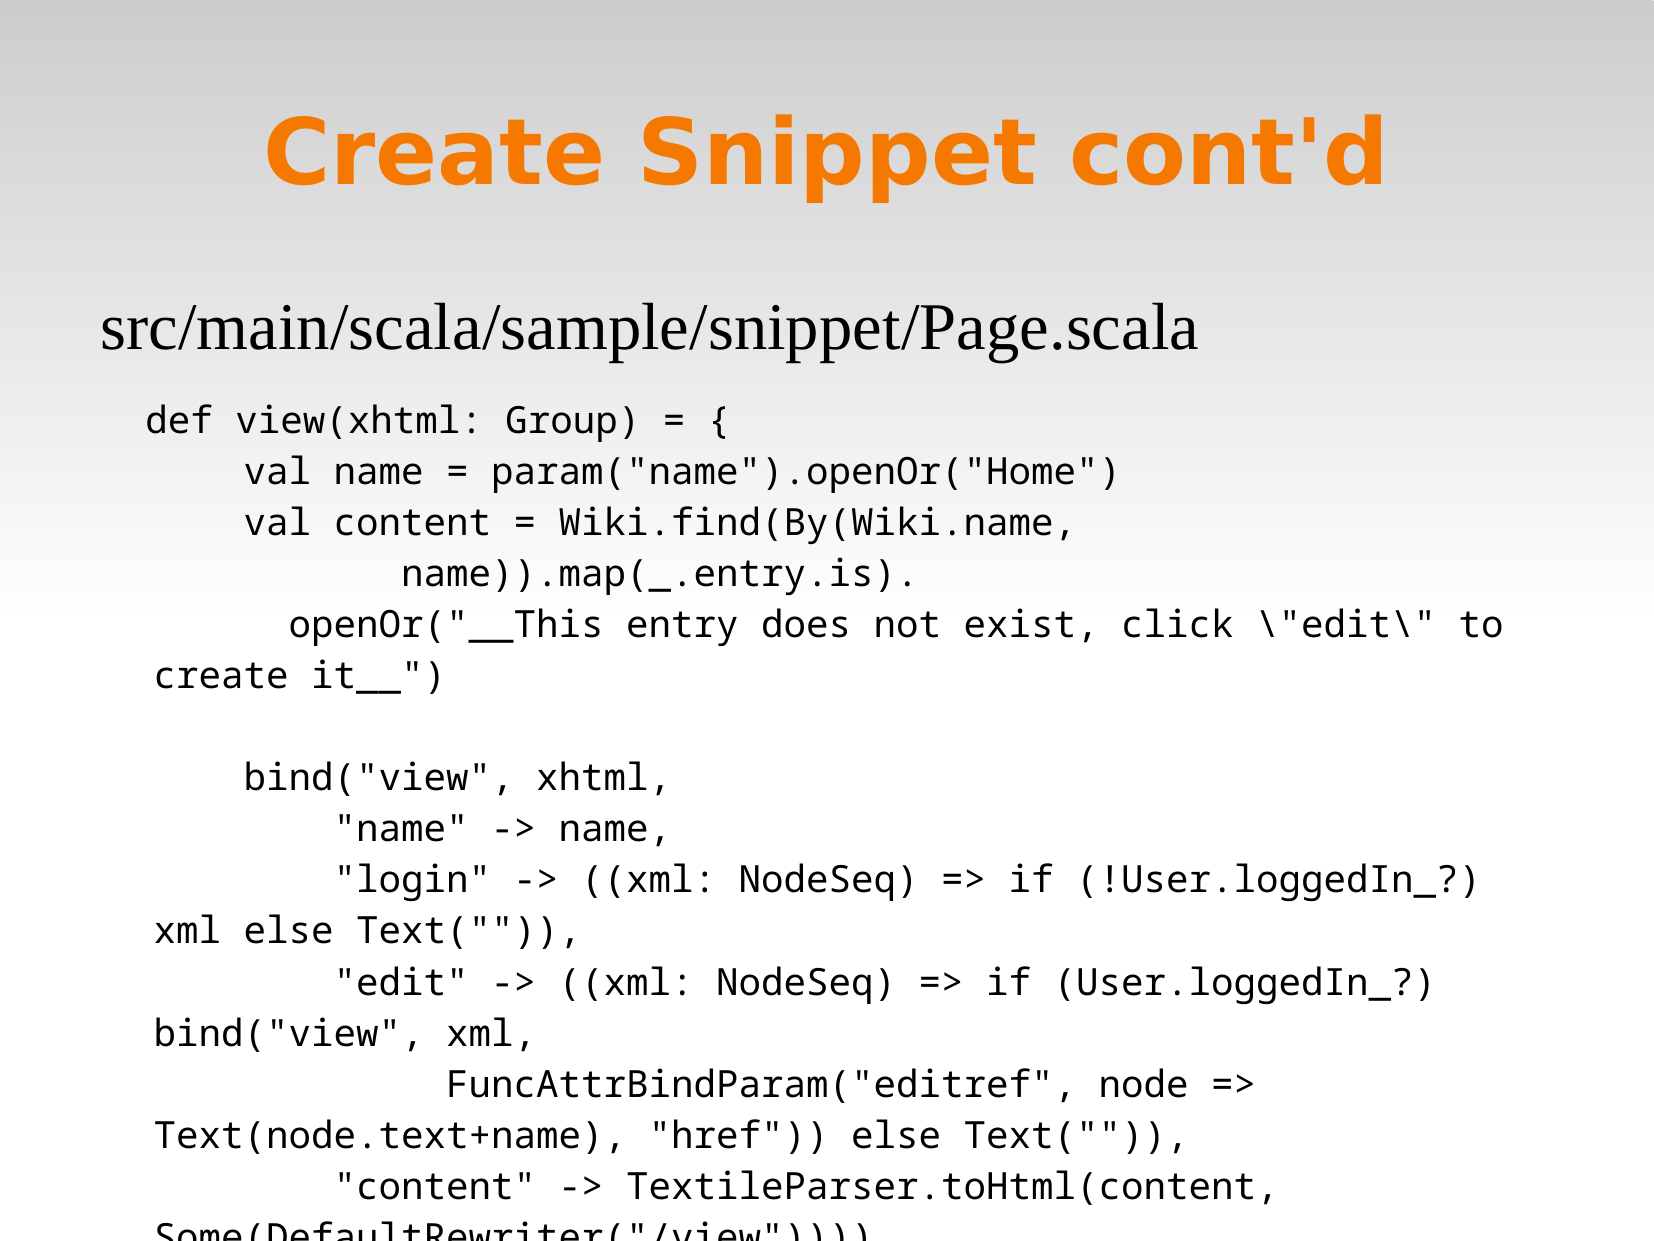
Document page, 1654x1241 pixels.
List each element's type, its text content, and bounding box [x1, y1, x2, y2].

list src/main/scala/sample/snippet/Page.scala def view(xhtml: Group) = { val name = param("name").openOr("Home") val content = Wiki.find(By(Wiki.name, name)).map(_.entry.is). openOr("__This entry does not exist, click \"edit\" to create it__") bind("view", xhtml, "name" -> name, "login" -> ((xml: NodeSeq) => if (!User.loggedIn_?) xml else Text("")), "edit" -> ((xml: NodeSeq) => if (User.loggedIn_?) bind("view", xml, FuncAttrBindParam("editref", node => Text(node.text+name), "href")) else Text("")), "content" -> TextileParser.toHtml(content, Some(DefaultRewriter("/view")))) } } [82, 290, 1571, 1228]
title Create Snippet cont'd [82, 56, 1571, 250]
